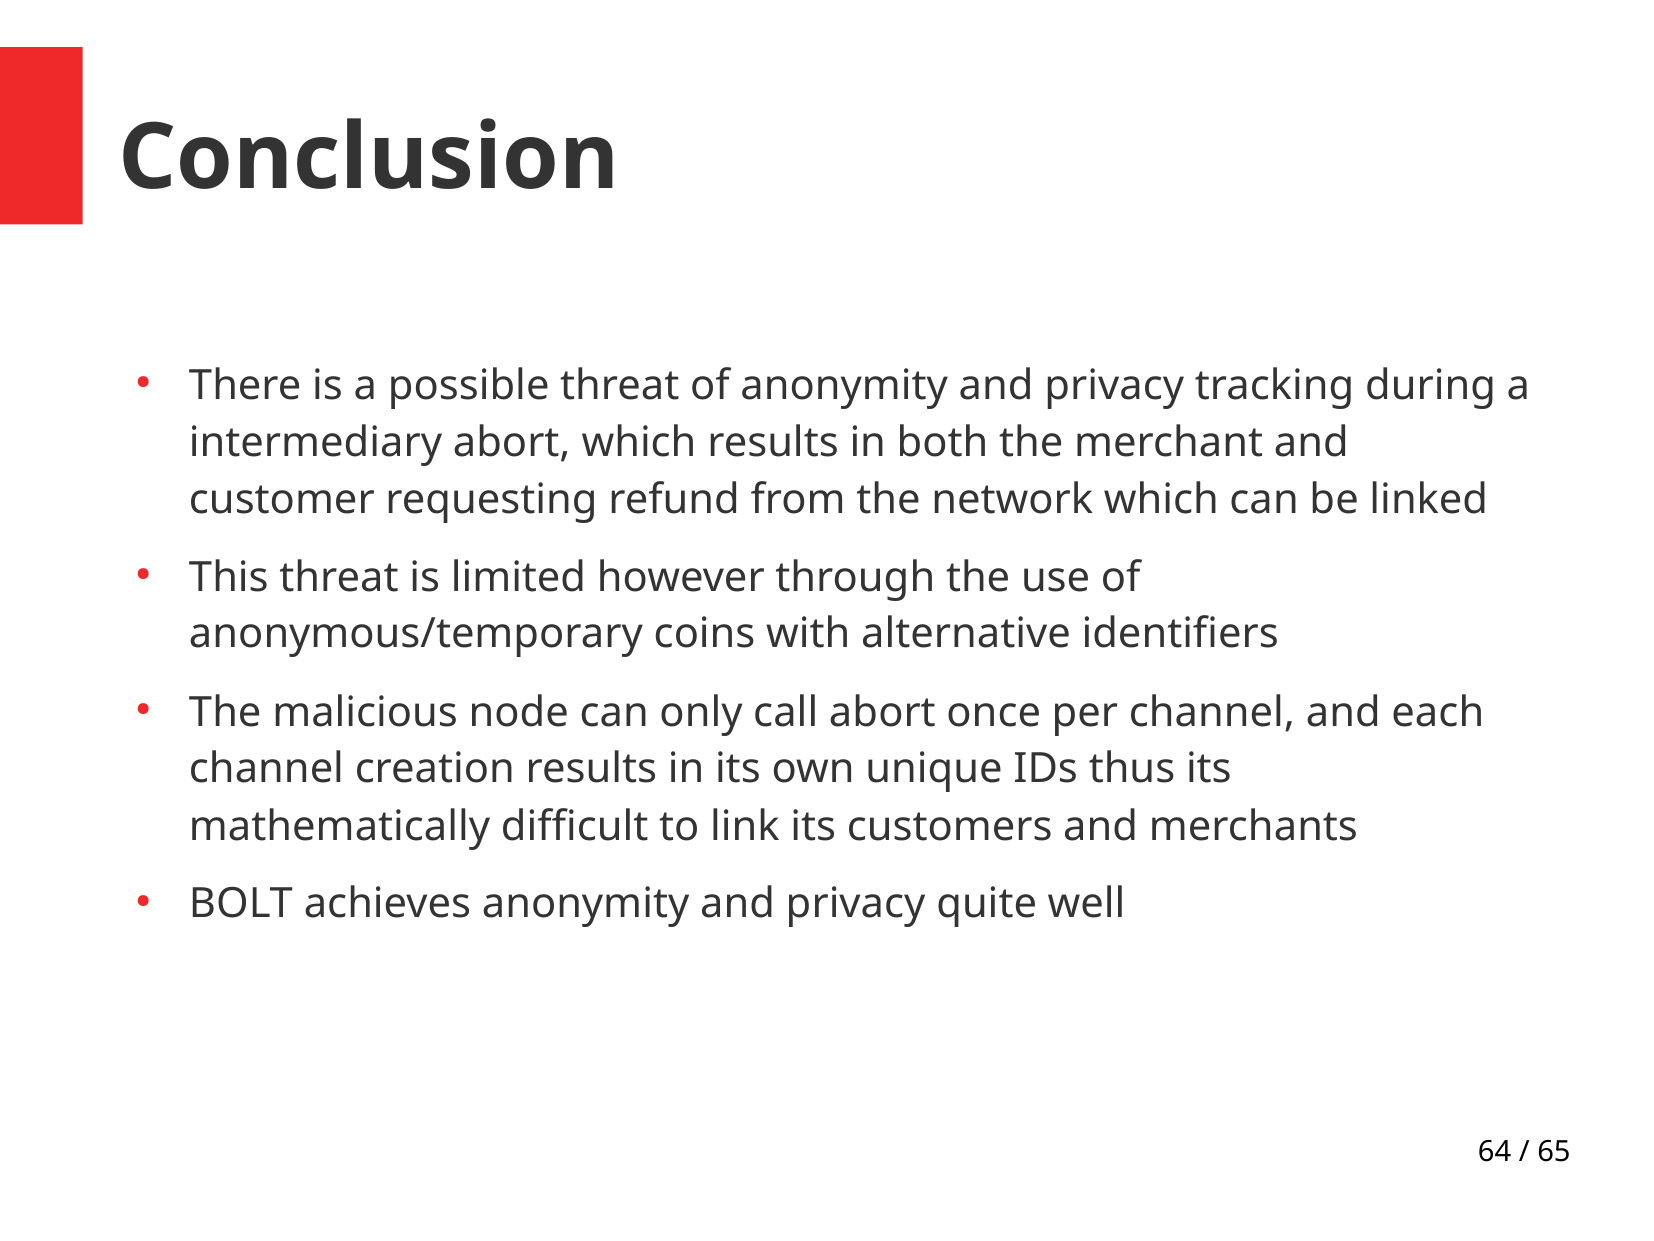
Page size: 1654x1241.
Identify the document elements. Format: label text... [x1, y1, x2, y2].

title Conclusion [118, 49, 1571, 257]
list There is a possible threat of anonymity and privacy tracking during a intermediary abort, which results in both the merchant and customer requesting refund from the network which can be linked This threat is limited however through the use of anonymous/temporary coins with alternative identifiers The malicious node can only call abort once per channel, and each channel creation results in its own unique IDs thus its mathematically difficult to link its customers and merchants BOLT achieves anonymity and privacy quite well [118, 354, 1536, 1074]
